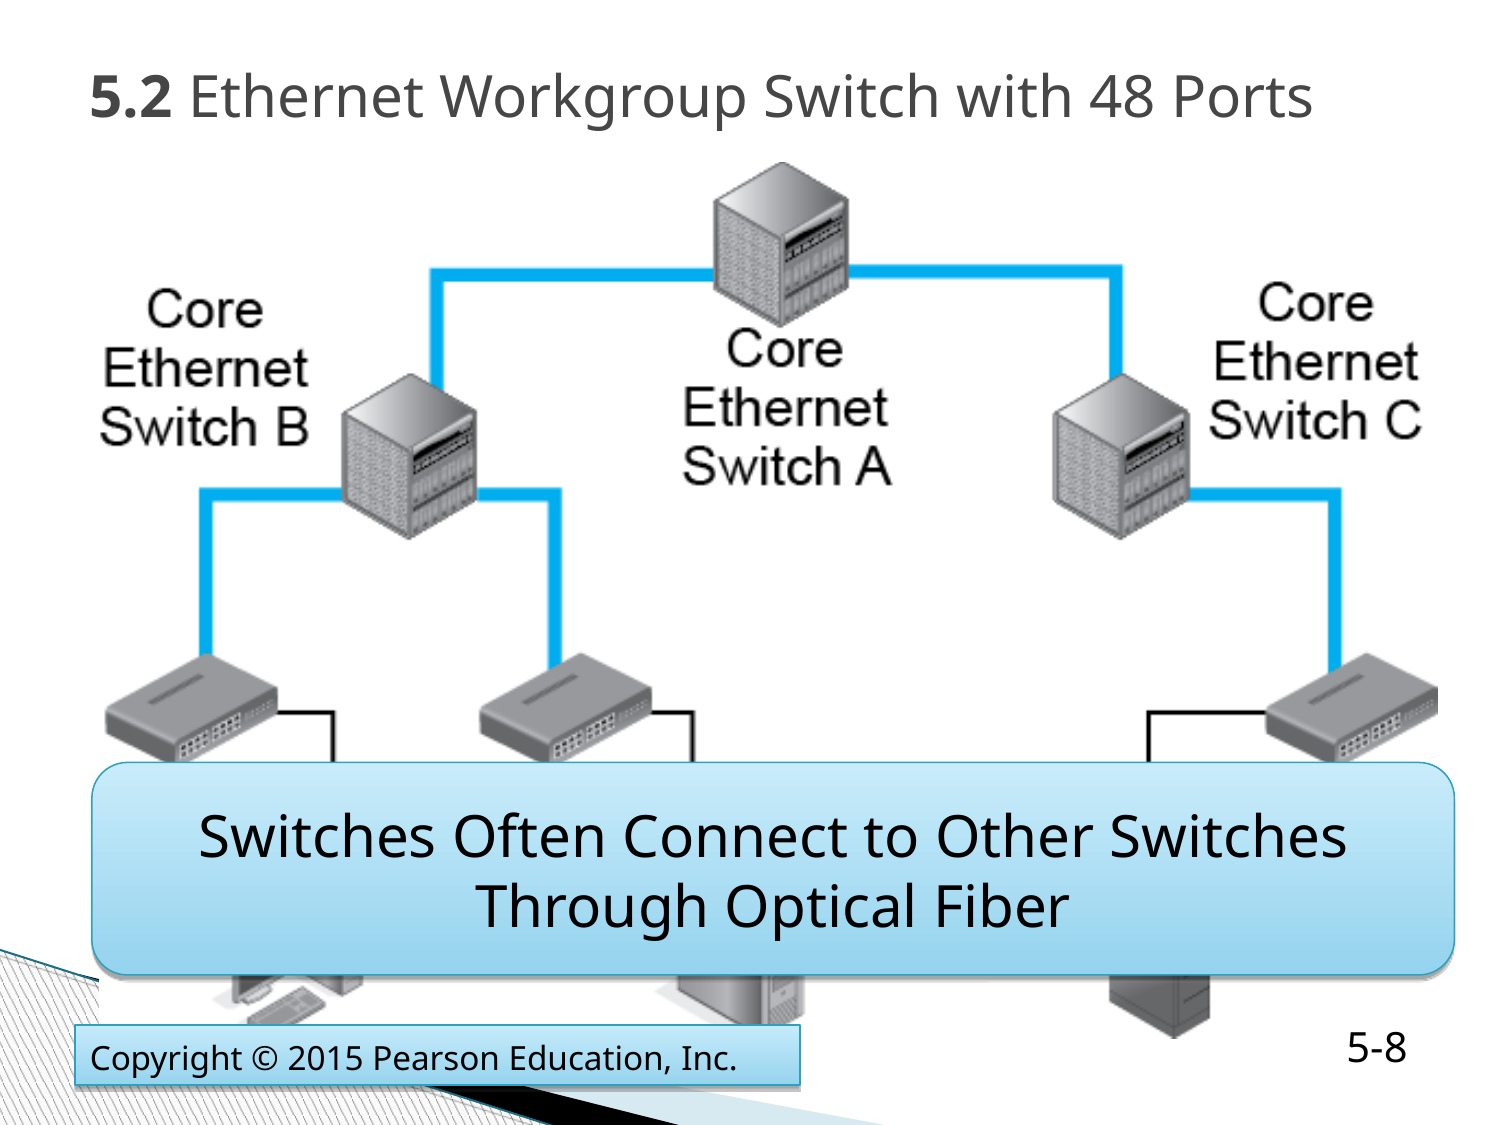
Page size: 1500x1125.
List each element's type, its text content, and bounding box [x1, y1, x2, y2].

slide_number 5-1 [1262, 1025, 1423, 1085]
picture [0, 952, 1438, 1125]
title 5.2 Ethernet Workgroup Switch with 48 Ports [75, 37, 1425, 150]
footer Copyright © 2015 Pearson Education, Inc. [75, 1025, 800, 1085]
text_box Switches Often Connect to Other Switches Through Optical Fiber [91, 762, 1455, 975]
picture [99, 162, 1438, 775]
